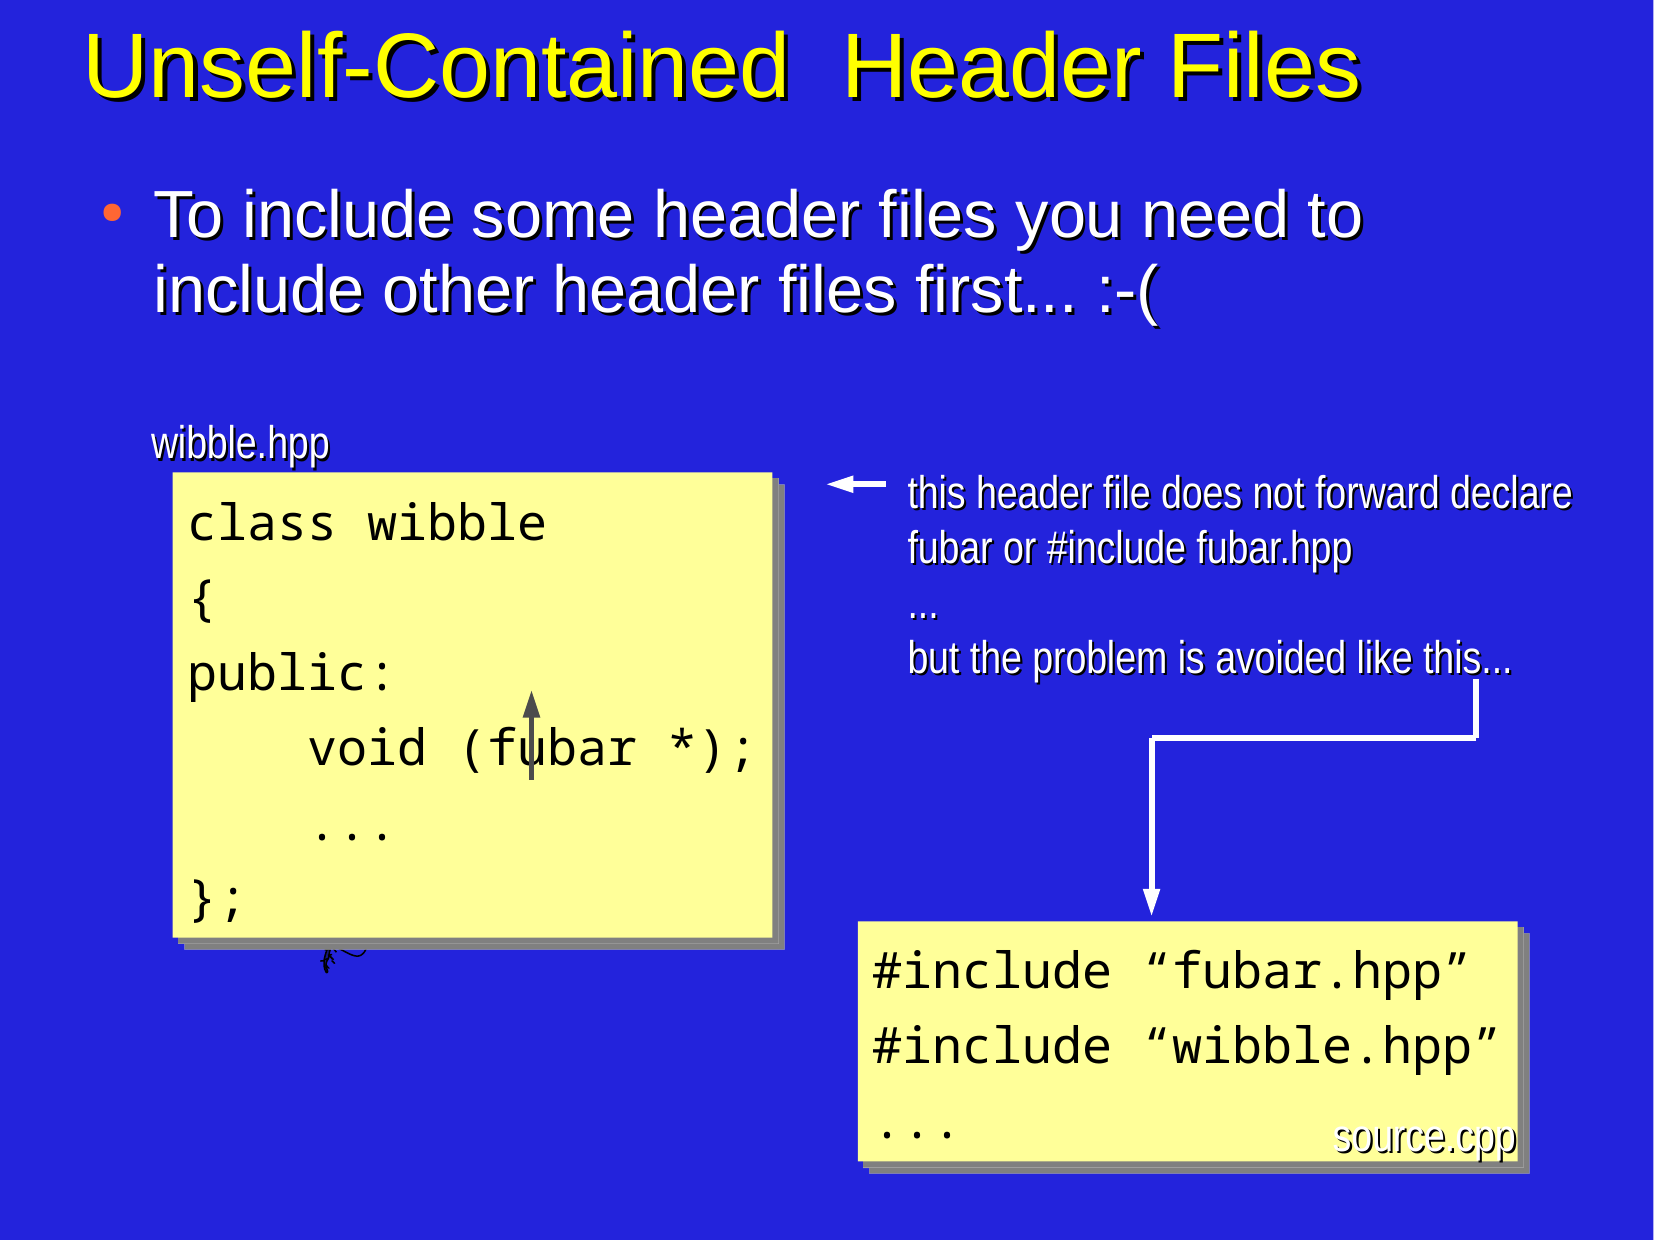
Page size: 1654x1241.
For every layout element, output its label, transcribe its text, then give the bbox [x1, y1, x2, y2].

title Unself-Contained Header Files [82, 2, 1571, 130]
list To include some header files you need to include other header files first... :-( [82, 177, 1571, 1182]
text_box #include “fubar.hpp” #include “wibble.hpp” ... [857, 921, 1518, 1162]
text_box wibble.hpp [136, 405, 525, 476]
text_box class wibble { public: void (fubar *); ... }; [172, 472, 773, 938]
text_box this header file does not forward declare fubar or #include fubar.hpp ... but the problem is avoided like this... [892, 454, 1595, 691]
text_box source.cpp [1317, 1098, 1571, 1169]
